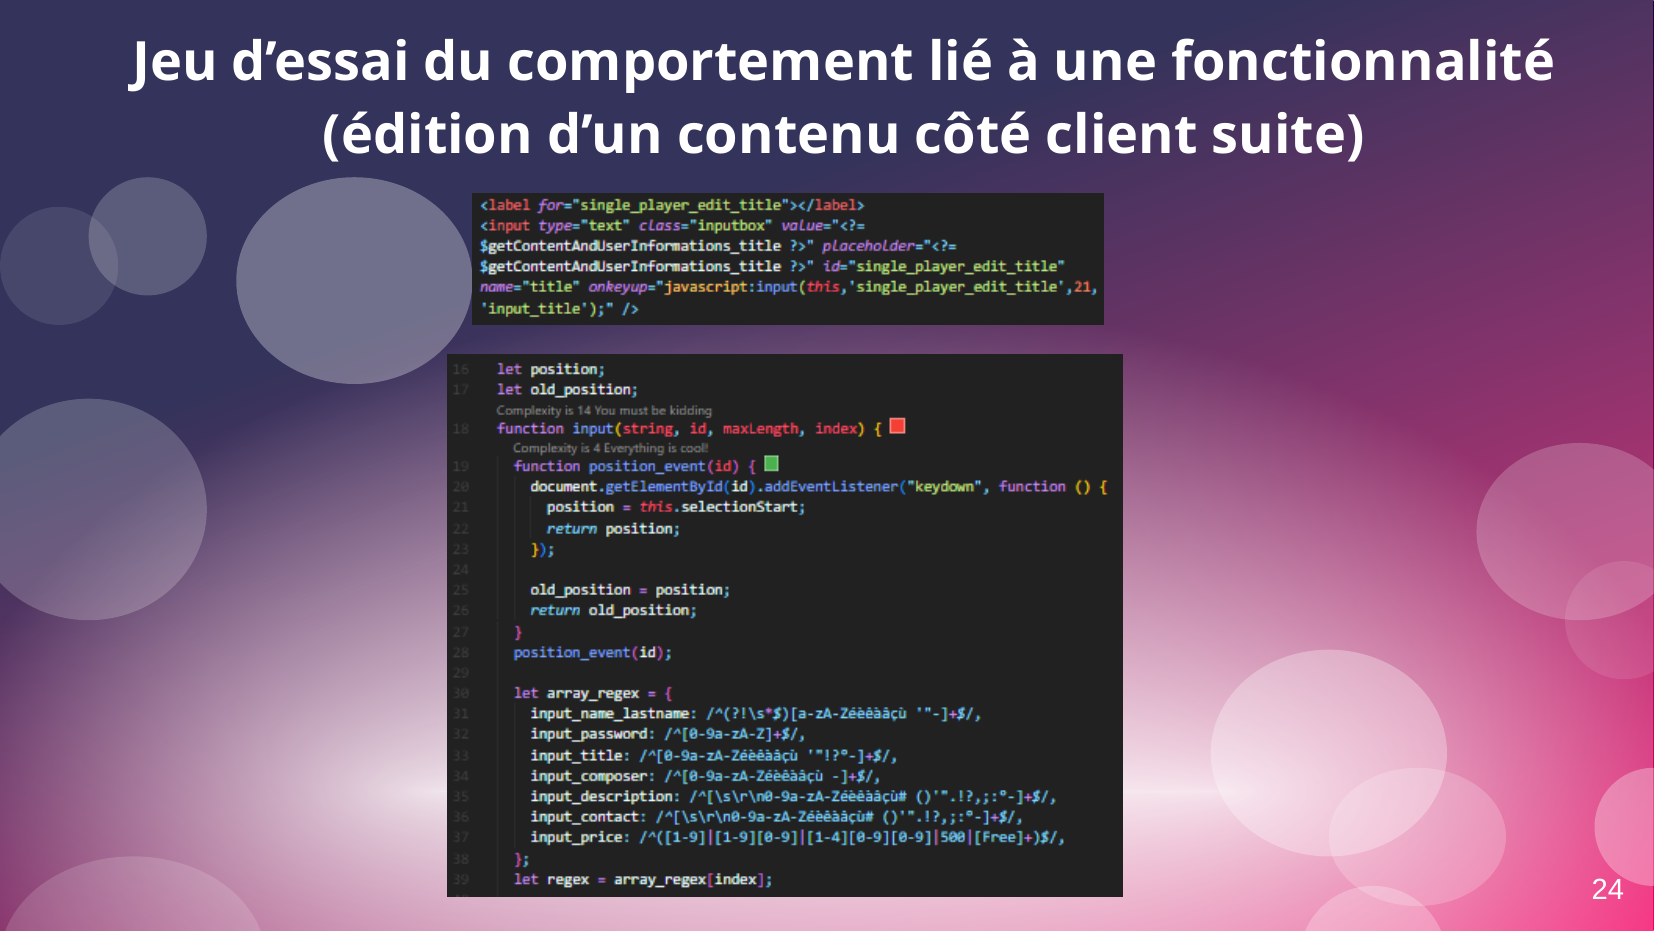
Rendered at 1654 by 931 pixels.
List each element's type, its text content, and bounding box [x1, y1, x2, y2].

picture [472, 193, 1104, 325]
picture [447, 354, 1123, 897]
title Jeu d’essai du comportement lié à une fonctionnalité (édition d’un contenu côté client suite) [88, 14, 1565, 178]
